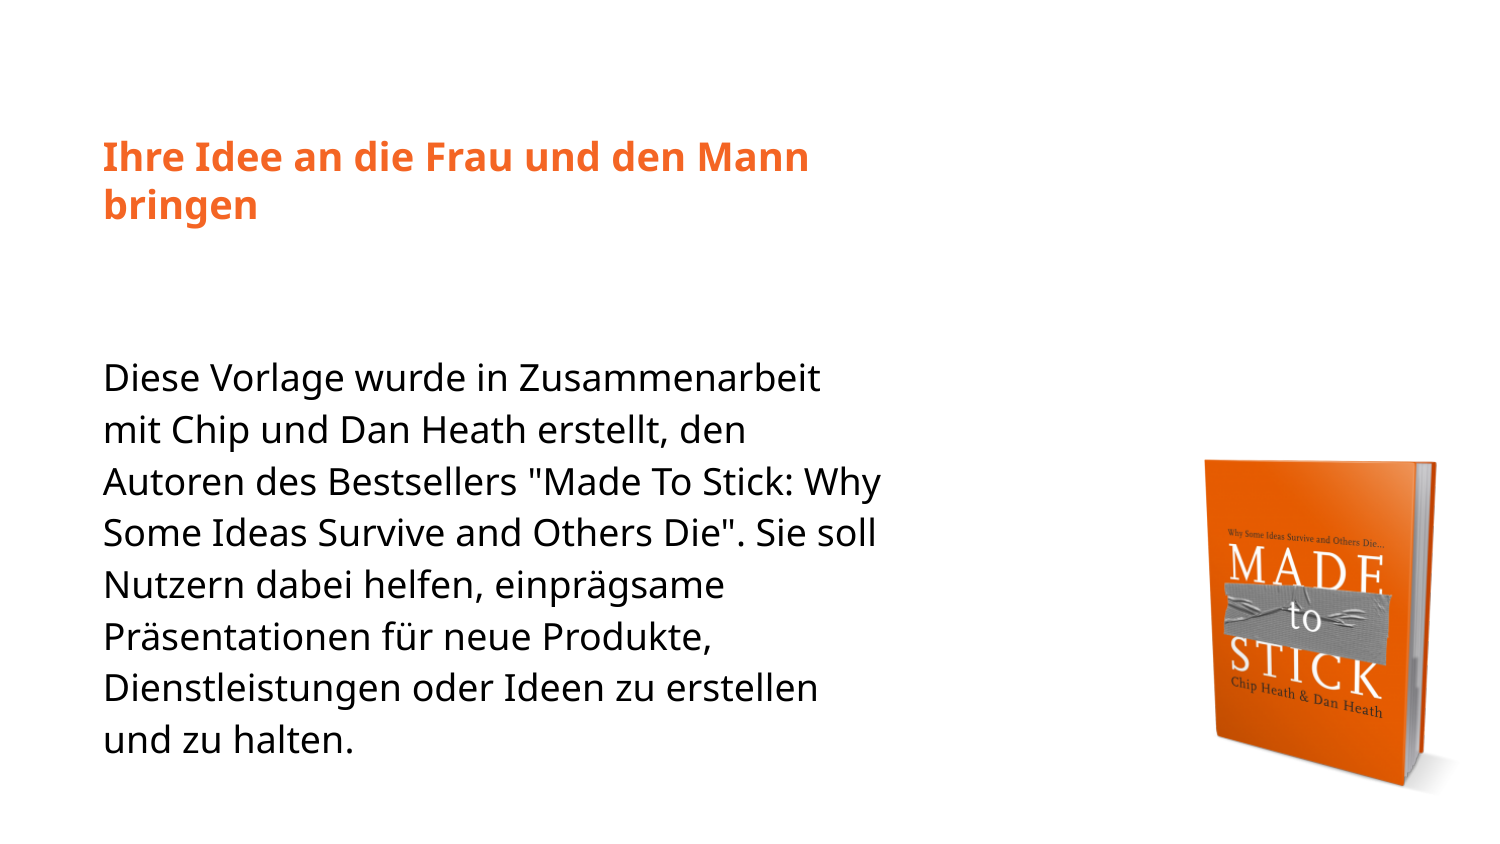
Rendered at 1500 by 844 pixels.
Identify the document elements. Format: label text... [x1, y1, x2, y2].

picture [1204, 459, 1463, 797]
title Diese Vorlage wurde in Zusammenarbeit mit Chip und Dan Heath erstellt, den Autoren des Bestsellers "Made To Stick: Why Some Ideas Survive and Others Die". Sie soll Nutzern dabei helfen, einprägsame Präsentationen für neue Produkte, Dienstleistungen oder Ideen zu erstellen und zu halten. [87, 332, 904, 797]
title Ihre Idee an die Frau und den Mann bringen [87, 116, 941, 243]
